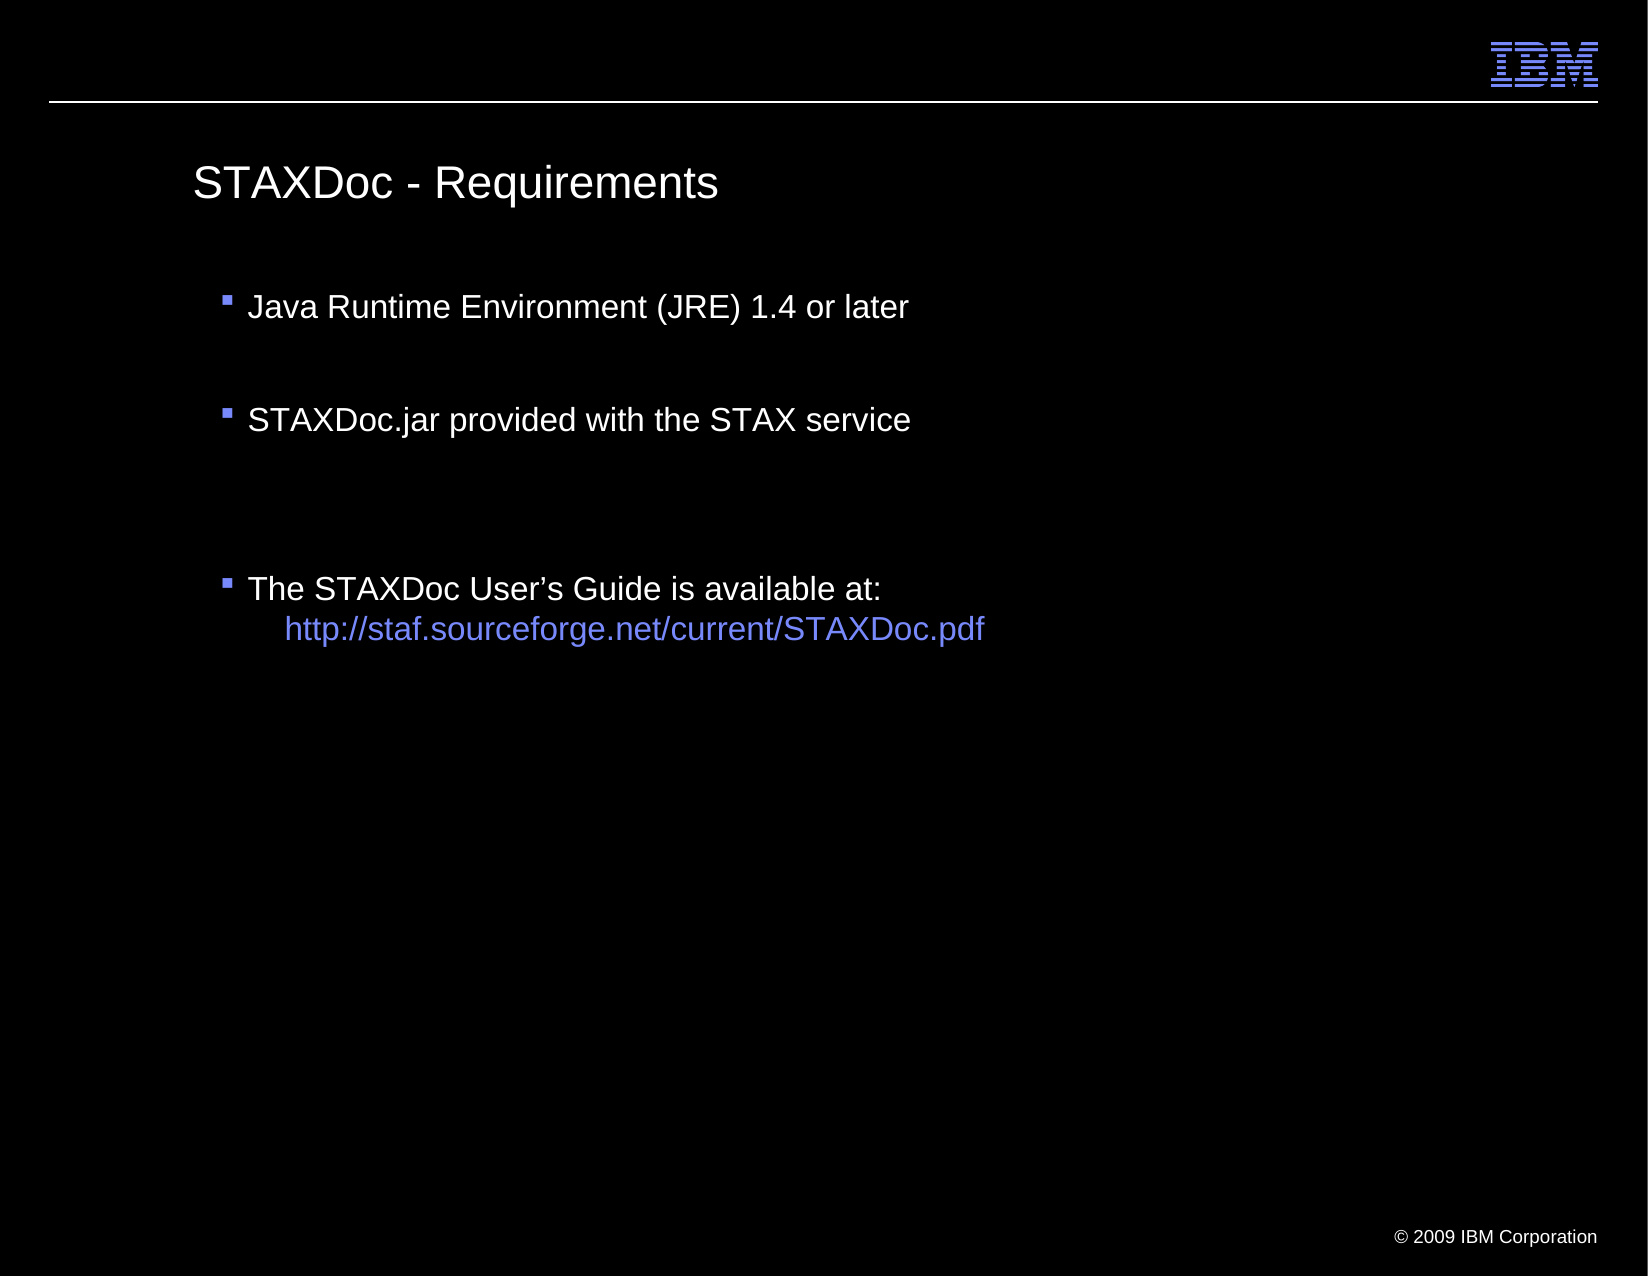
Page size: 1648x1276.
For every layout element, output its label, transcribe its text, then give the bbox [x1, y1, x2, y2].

title STAXDoc - Requirements [175, 150, 1648, 244]
text_box Java Runtime Environment (JRE) 1.4 or later STAXDoc.jar provided with the STAX service The STAXDoc User’s Guide is available at: http://staf.sourceforge.net/current/STAXDoc.pdf [220, 284, 1648, 798]
picture [1491, 42, 1598, 87]
